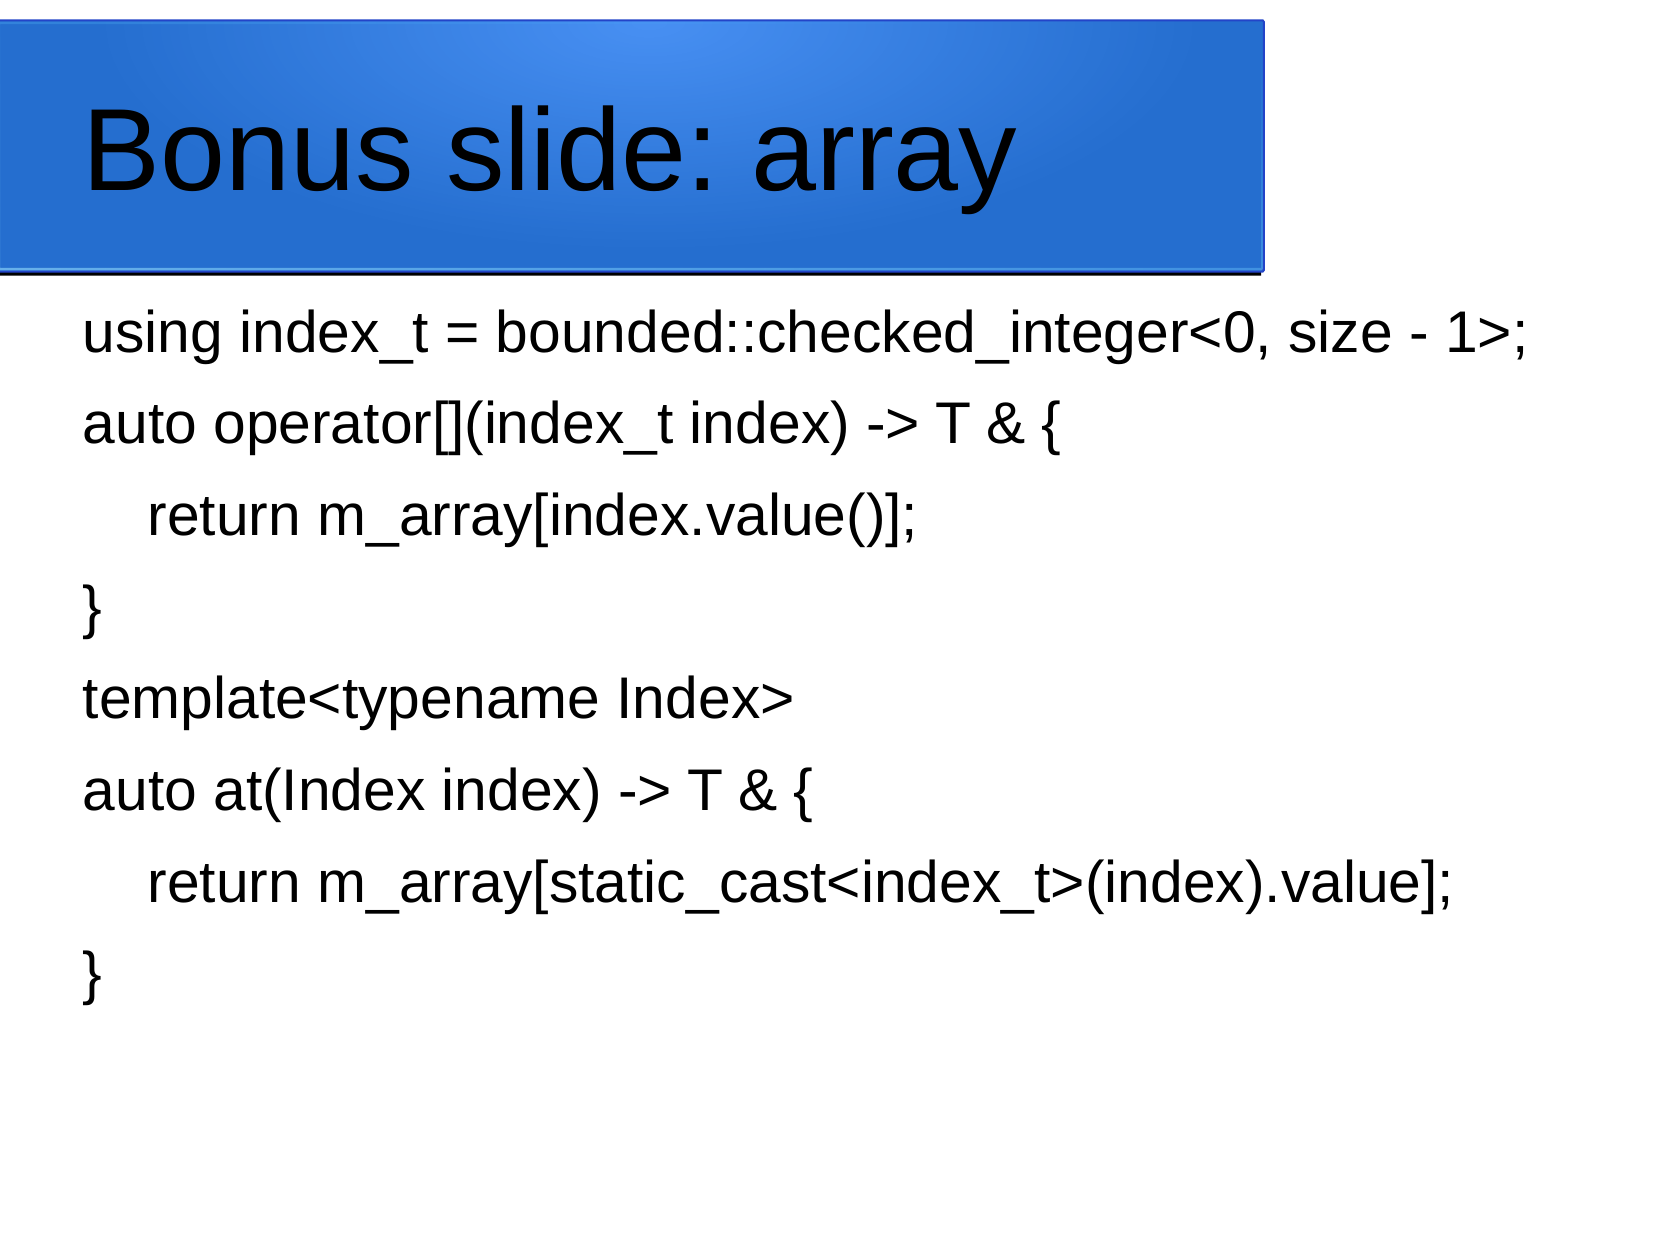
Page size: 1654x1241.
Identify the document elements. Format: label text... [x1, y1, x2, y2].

list using index_t = bounded::checked_integer<0, size - 1>; auto operator[](index_t index) -> T & { return m_array[index.value()]; } template<typename Index> auto at(Index index) -> T & { return m_array[static_cast<index_t>(index).value]; } [82, 299, 1571, 1019]
title Bonus slide: array [82, 47, 1235, 252]
